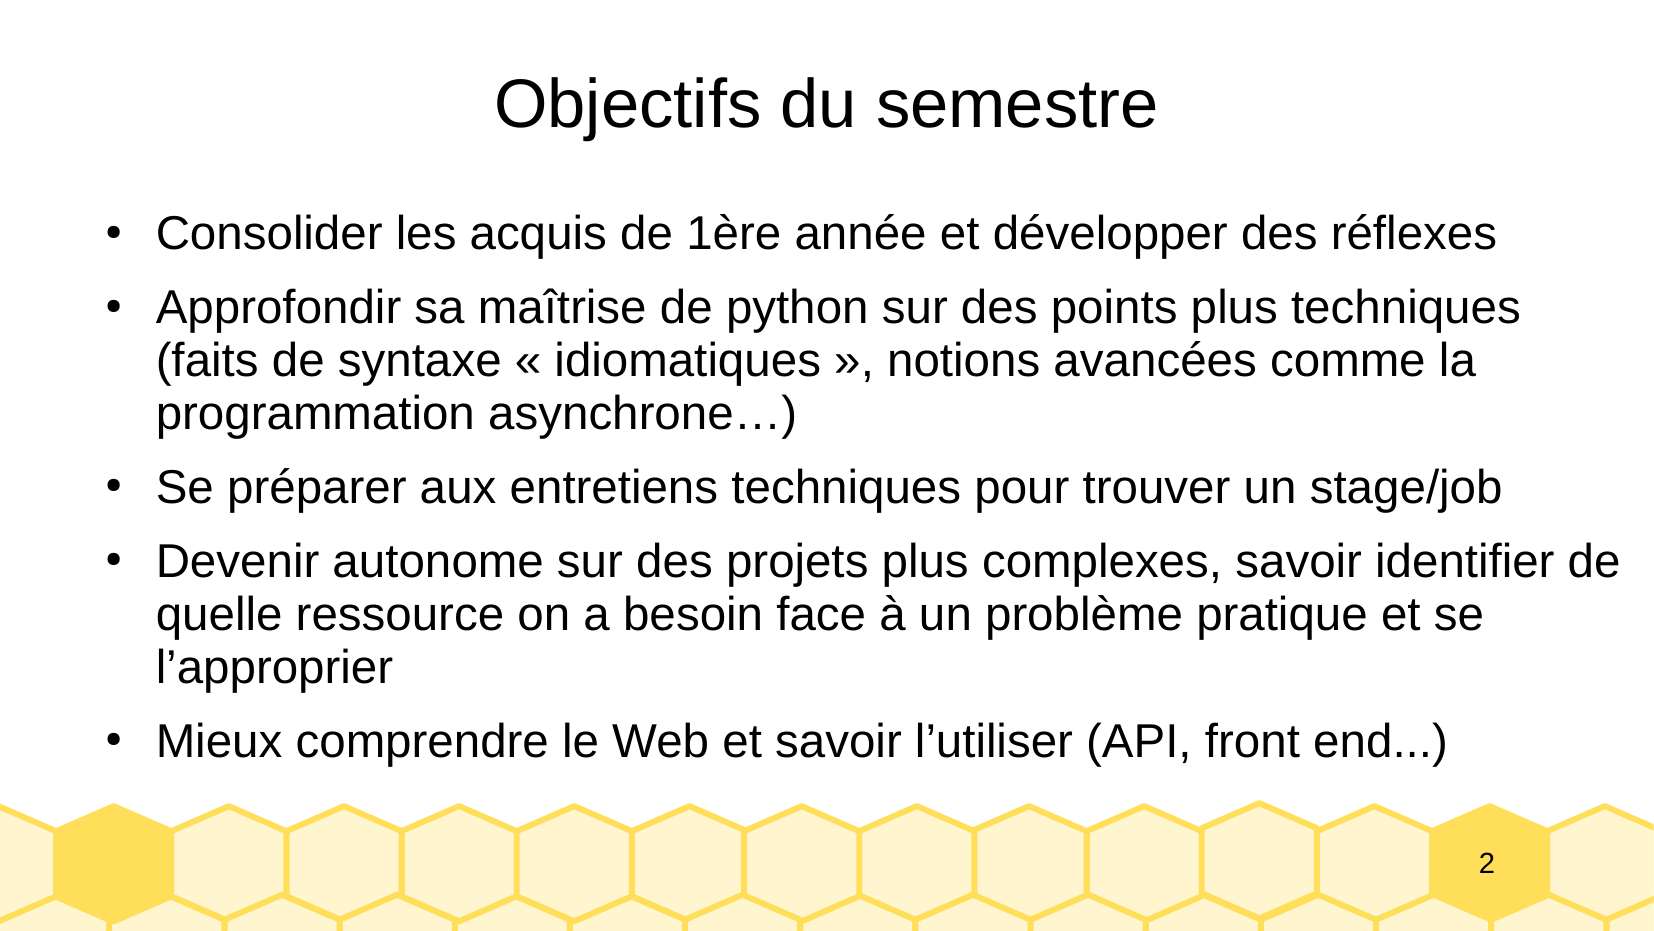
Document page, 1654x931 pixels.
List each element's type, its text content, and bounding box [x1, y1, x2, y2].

title Objectifs du semestre [88, 29, 1565, 178]
list Consolider les acquis de 1ère année et développer des réflexes Approfondir sa maîtrise de python sur des points plus techniques (faits de syntaxe « idiomatiques », notions avancées comme la programmation asynchrone…) Se préparer aux entretiens techniques pour trouver un stage/job Devenir autonome sur des projets plus complexes, savoir identifier de quelle ressource on a besoin face à un problème pratique et se l’approprier Mieux comprendre le Web et savoir l’utiliser (API, front end...) [88, 206, 1625, 768]
